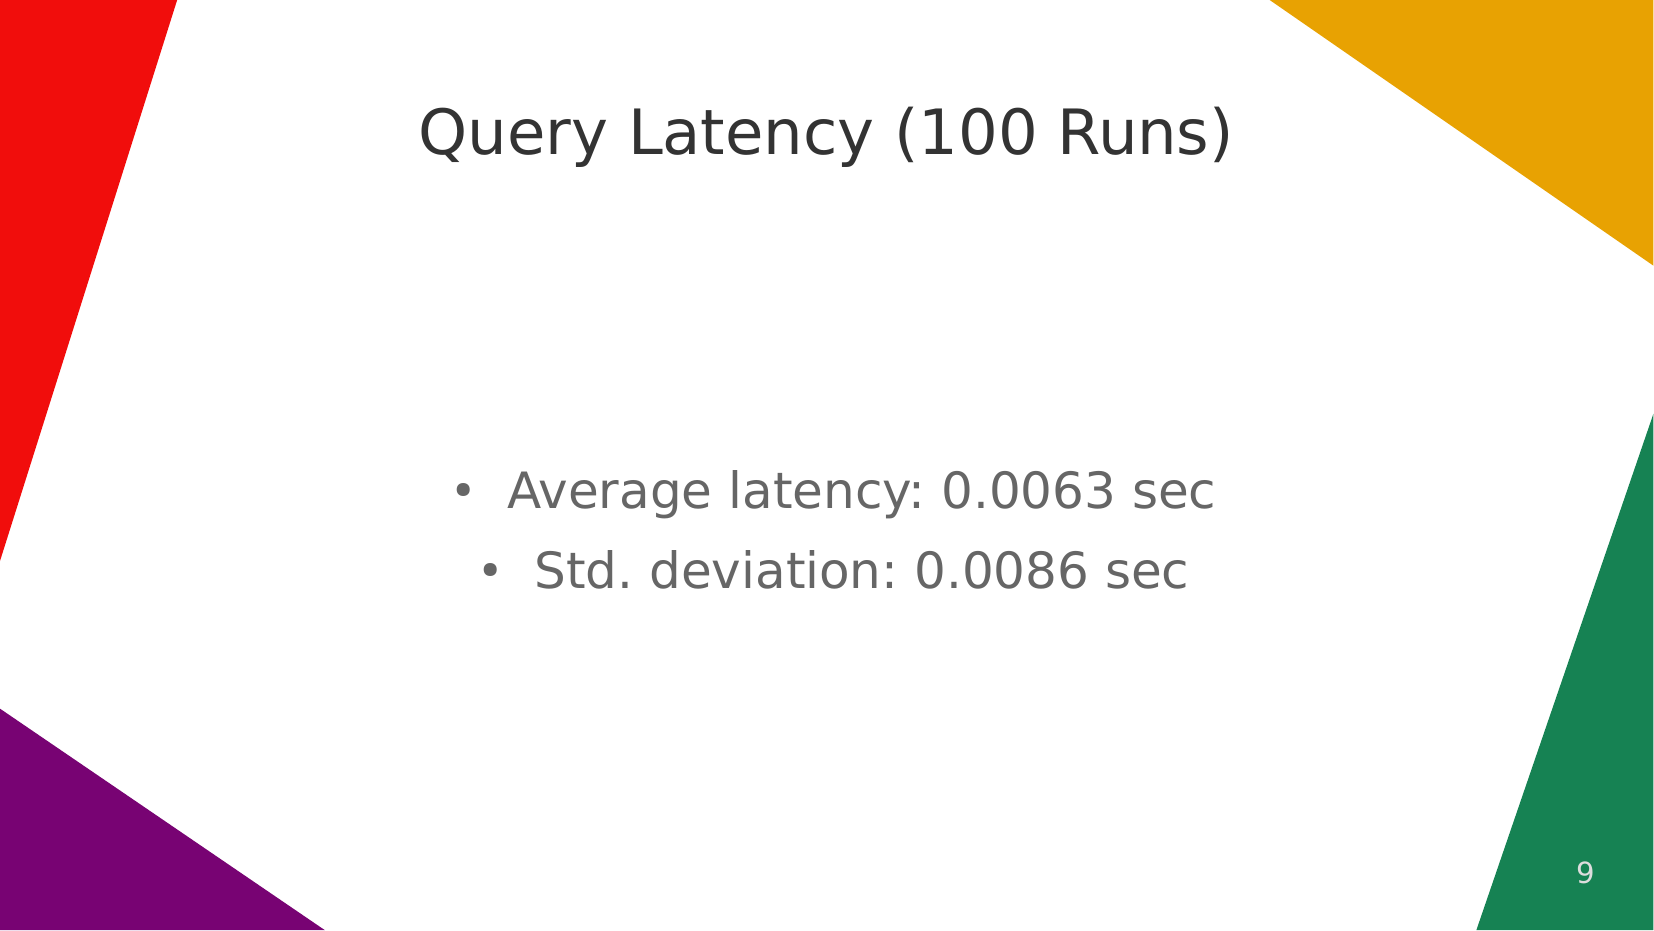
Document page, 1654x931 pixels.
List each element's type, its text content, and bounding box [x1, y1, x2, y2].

list Average latency: 0.0063 sec Std. deviation: 0.0086 sec [118, 236, 1536, 827]
title Query Latency (100 Runs) [118, 59, 1536, 207]
